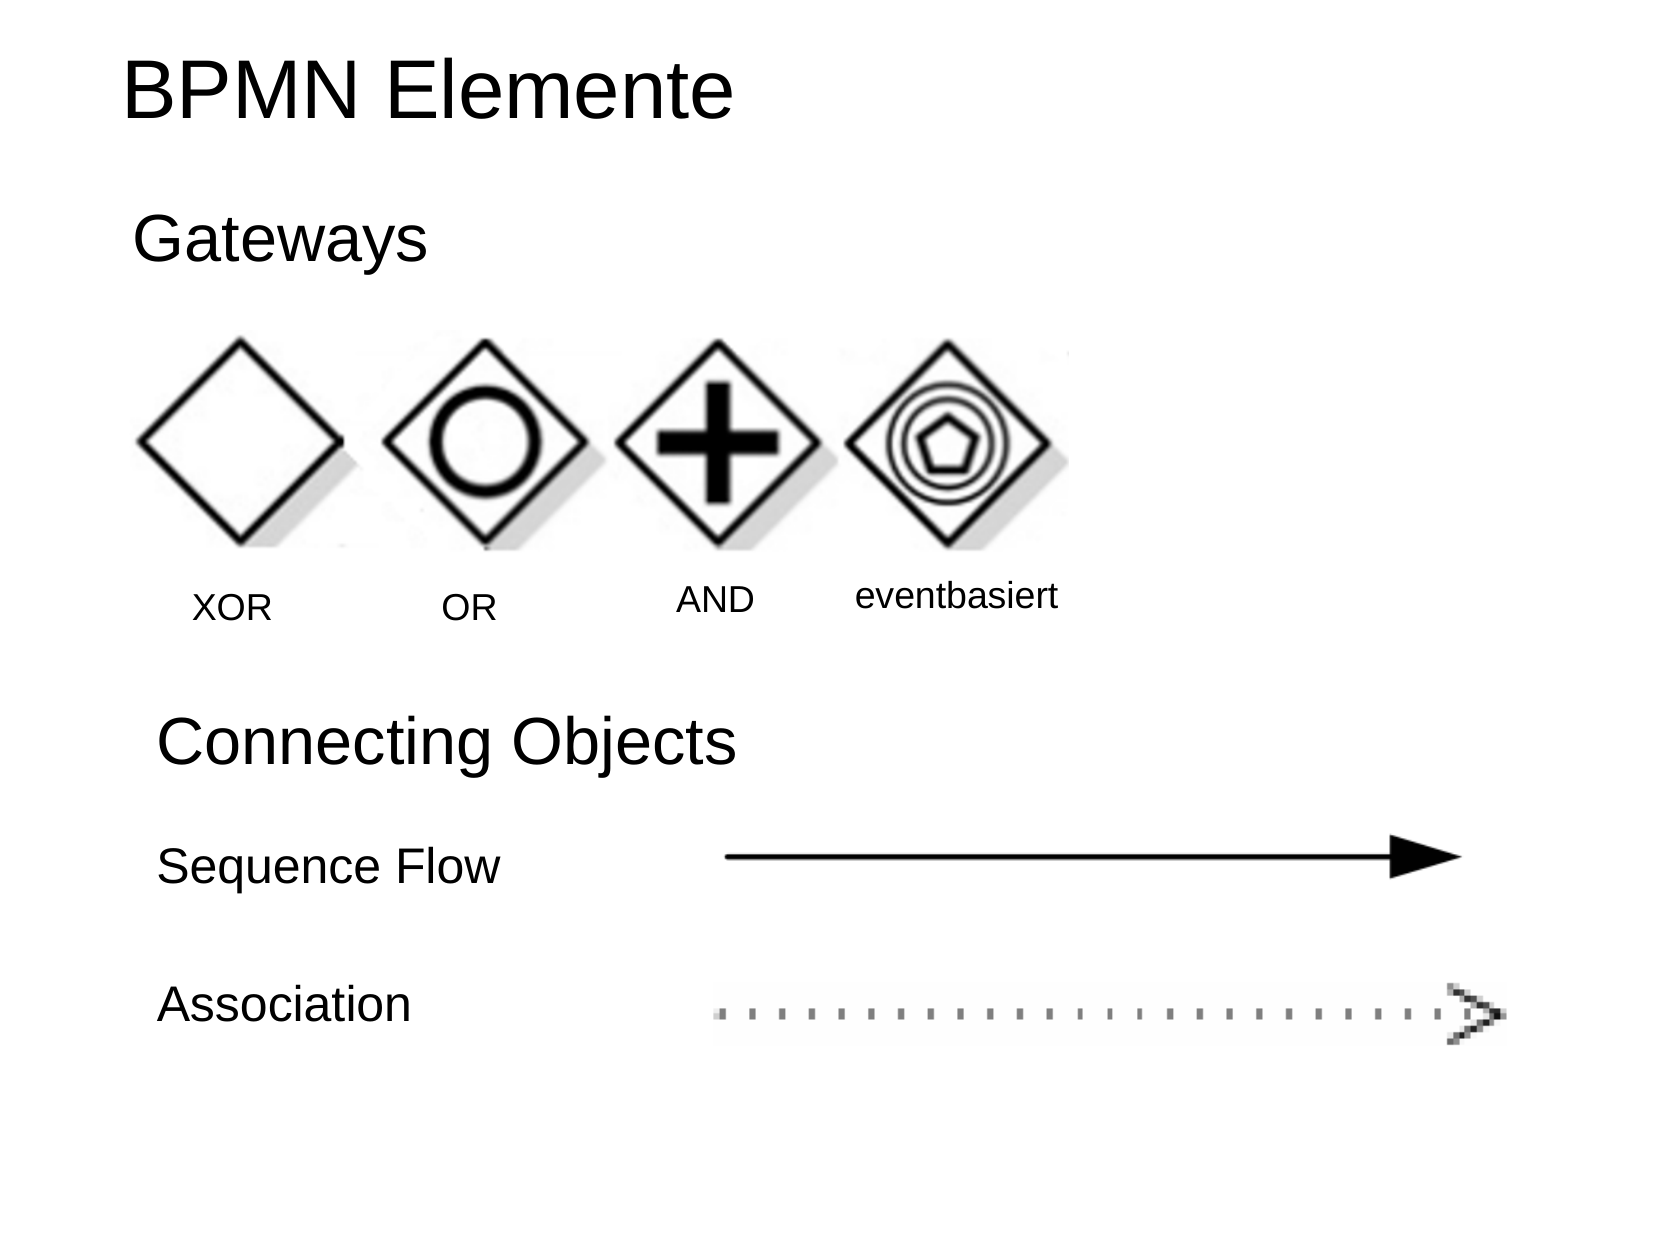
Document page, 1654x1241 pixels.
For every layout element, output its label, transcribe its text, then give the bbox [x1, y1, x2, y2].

text_box BPMN Elemente [106, 35, 1607, 144]
text_box Association [142, 968, 556, 1068]
text_box Sequence Flow [141, 831, 556, 931]
picture [708, 826, 1465, 907]
text_box XOR [177, 578, 296, 636]
text_box Connecting Objects [141, 696, 851, 792]
text_box Gateways [118, 193, 591, 284]
text_box eventbasiert [840, 566, 1077, 636]
text_box AND [661, 571, 780, 628]
picture [698, 977, 1524, 1080]
picture [129, 330, 1069, 578]
text_box OR [426, 578, 545, 636]
